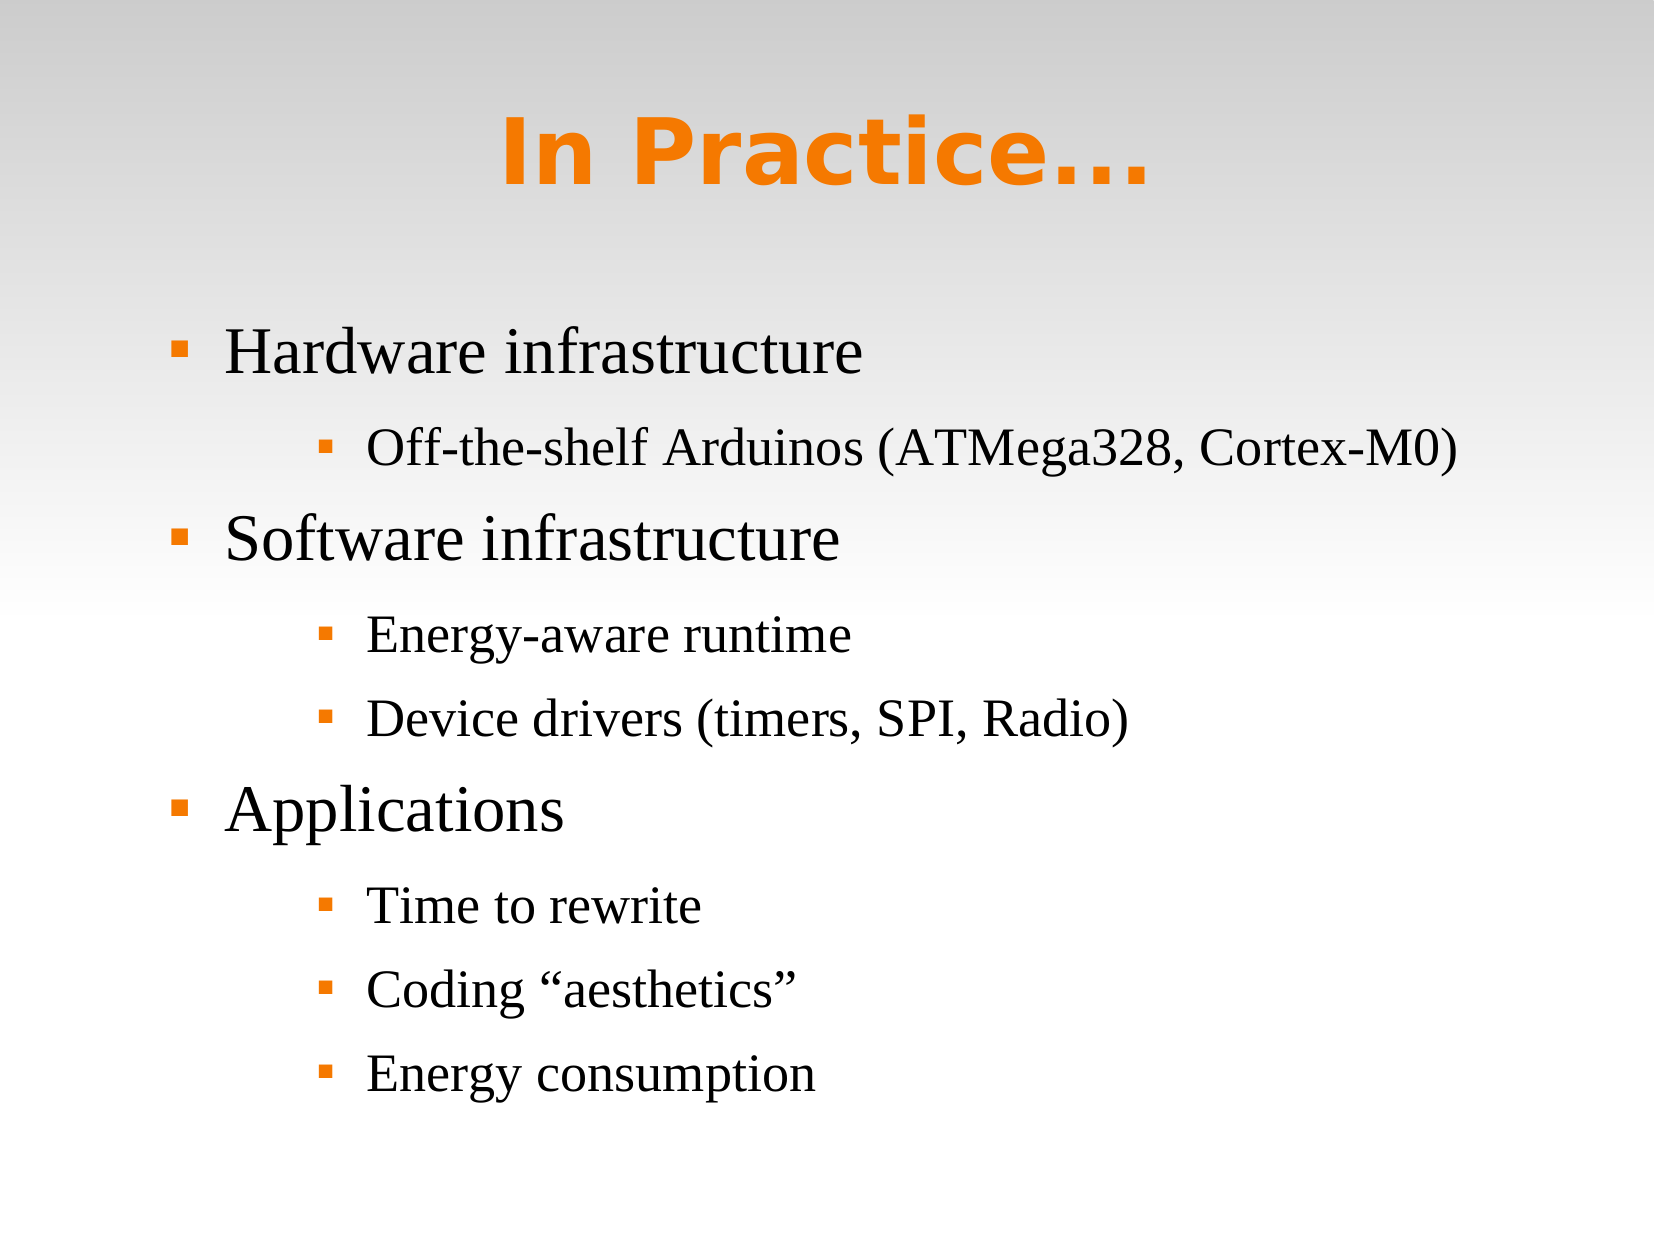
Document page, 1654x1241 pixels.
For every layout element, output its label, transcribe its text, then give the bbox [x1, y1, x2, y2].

list Hardware infrastructure Off-the-shelf Arduinos (ATMega328, Cortex-M0) Software infrastructure Energy-aware runtime Device drivers (timers, SPI, Radio) Applications Time to rewrite Coding “aesthetics” Energy consumption [82, 313, 1538, 1219]
title In Practice... [82, 49, 1571, 257]
